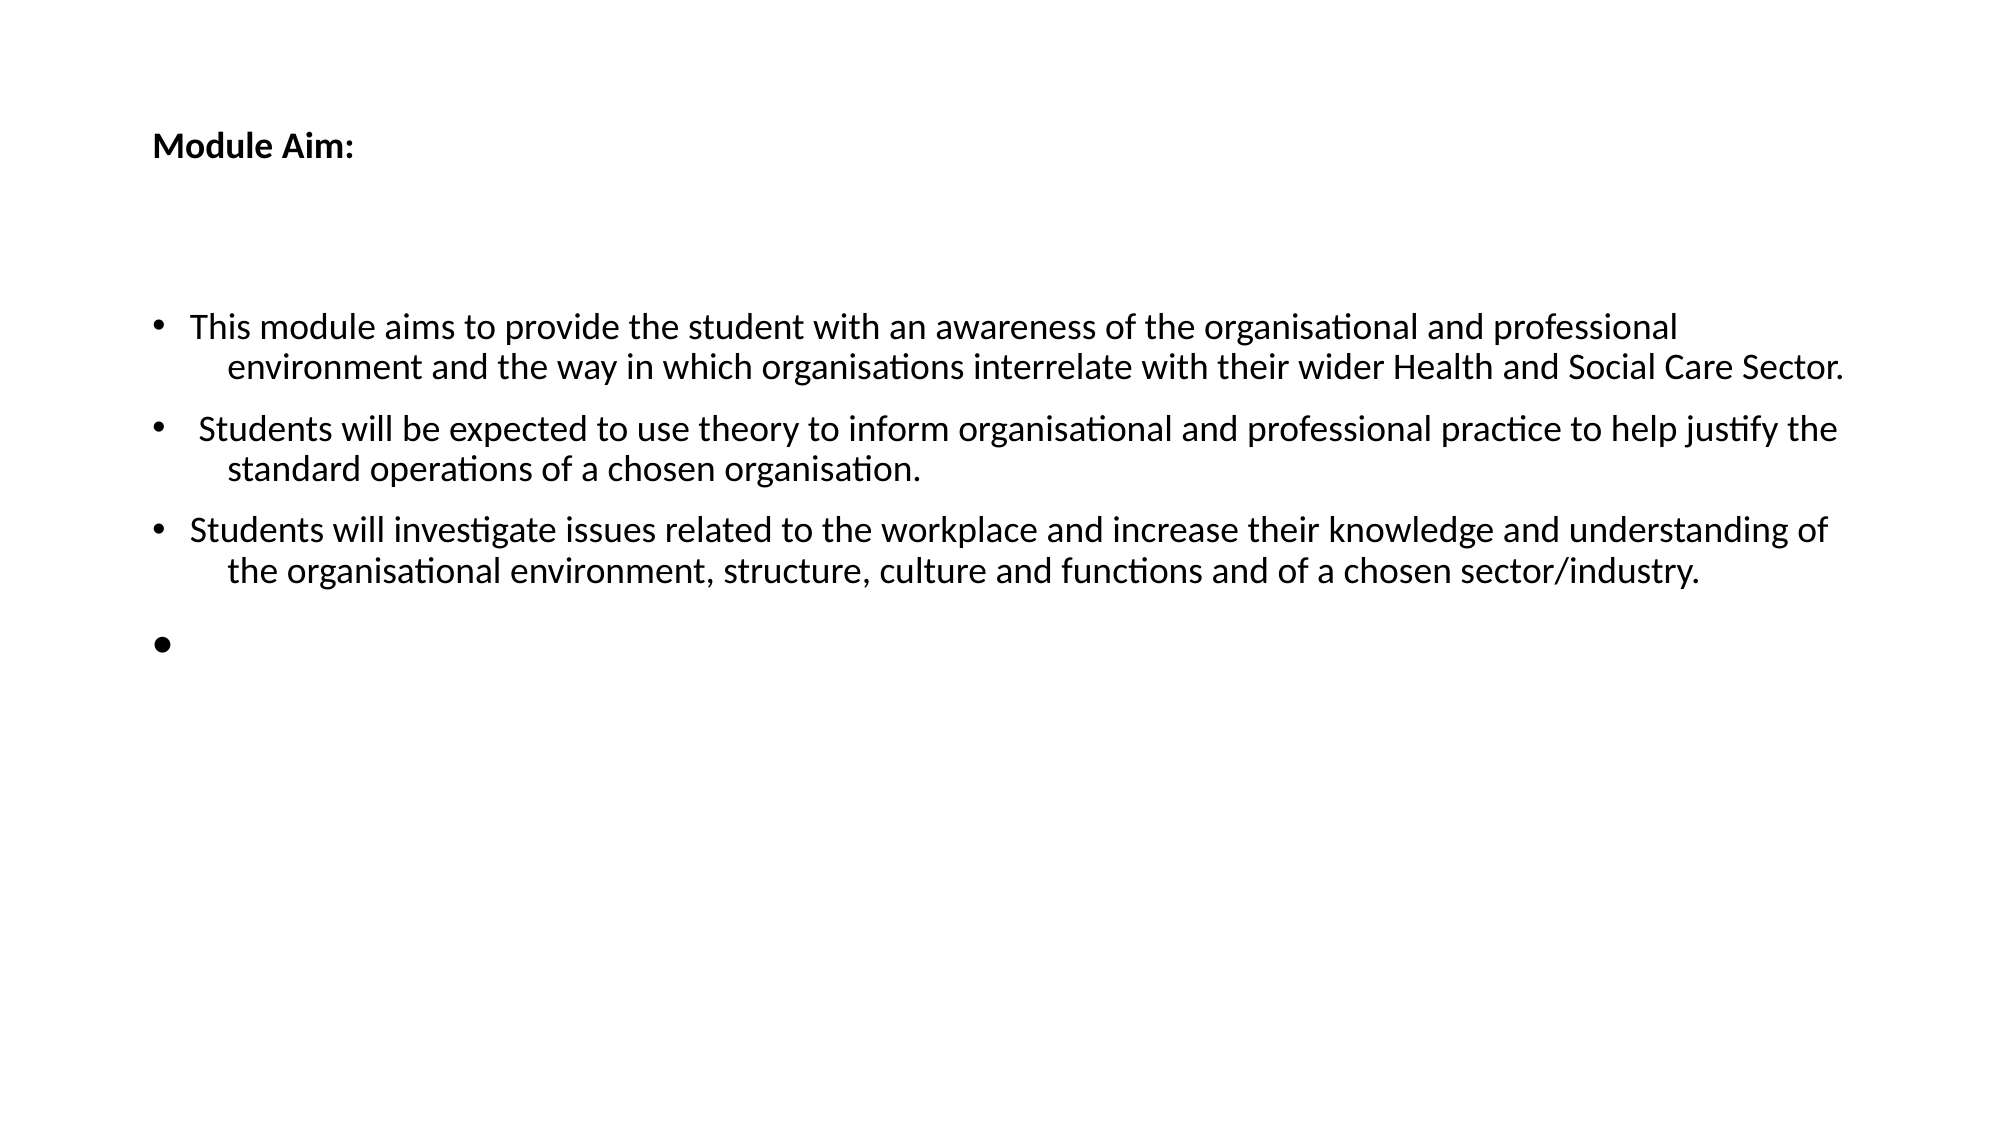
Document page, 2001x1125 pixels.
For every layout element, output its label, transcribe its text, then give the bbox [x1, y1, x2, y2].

title Module Aim: [137, 59, 1863, 278]
list This module aims to provide the student with an awareness of the organisational and professional environment and the way in which organisations interrelate with their wider Health and Social Care Sector. Students will be expected to use theory to inform organisational and professional practice to help justify the standard operations of a chosen organisation. Students will investigate issues related to the workplace and increase their knowledge and understanding of the organisational environment, structure, culture and functions and of a chosen sector/industry. [137, 299, 1863, 1014]
